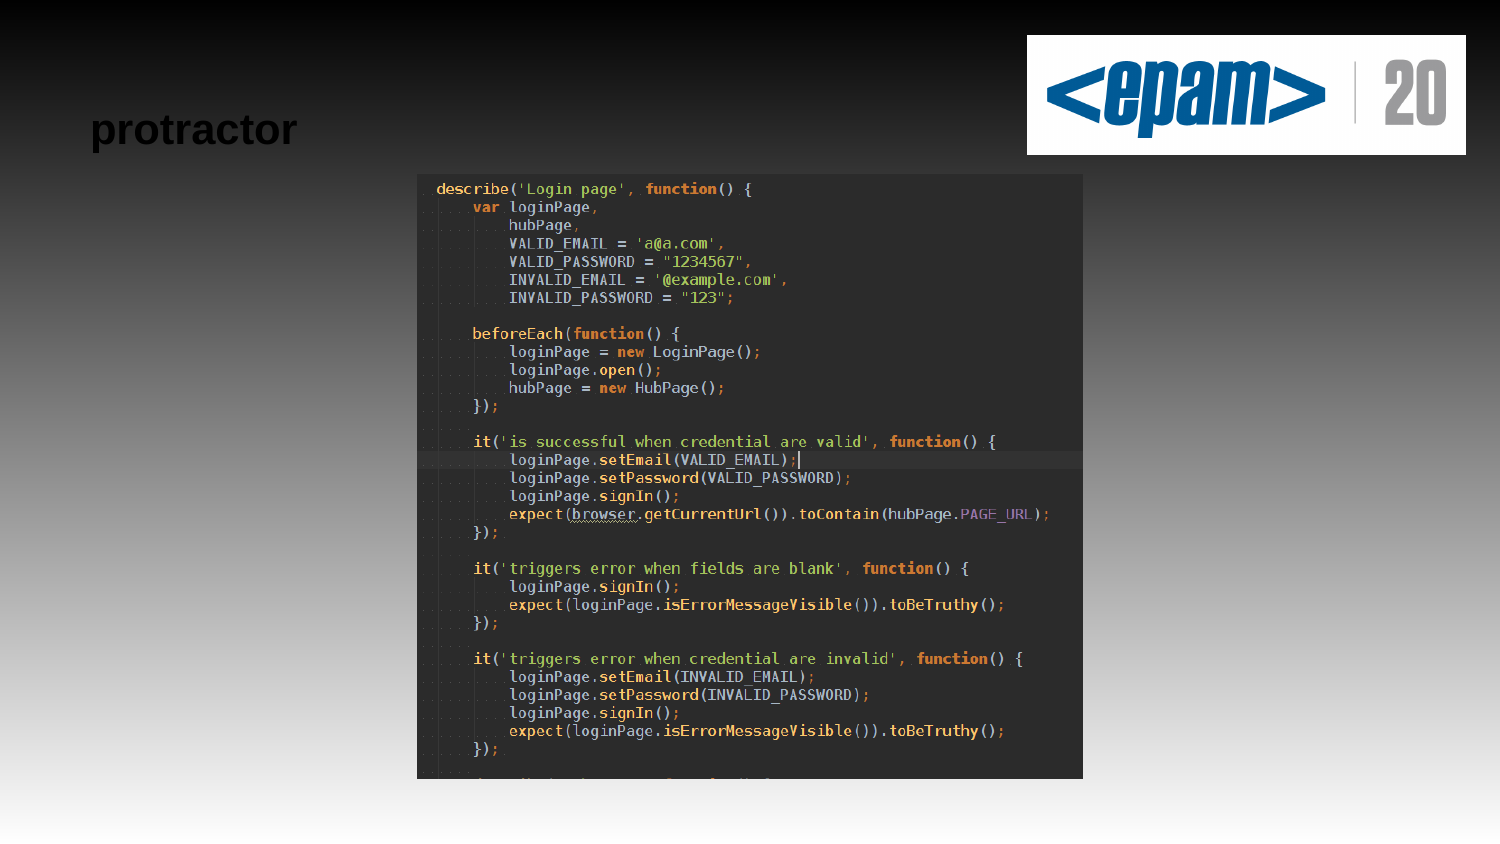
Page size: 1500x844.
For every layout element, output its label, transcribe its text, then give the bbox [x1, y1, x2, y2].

picture [1027, 35, 1466, 155]
picture [417, 174, 1083, 780]
list [75, 196, 1425, 808]
title protractor [75, 33, 1425, 175]
